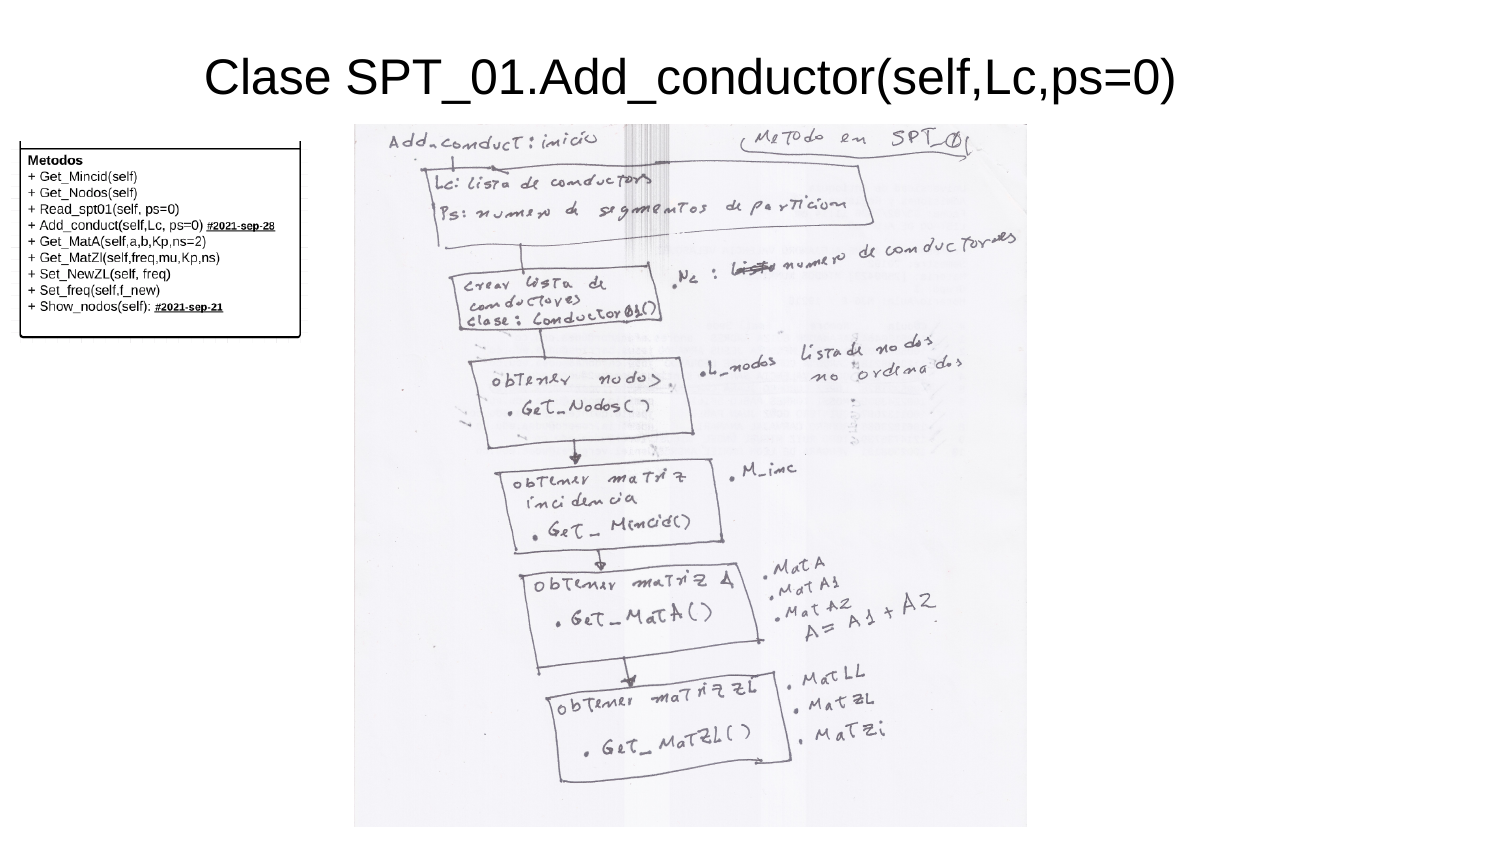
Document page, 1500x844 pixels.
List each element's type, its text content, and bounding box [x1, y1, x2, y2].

picture [11, 141, 308, 343]
text_box Clase SPT_01.Add_conductor(self,Lc,ps=0) [15, 4, 1366, 145]
picture [354, 124, 1027, 827]
